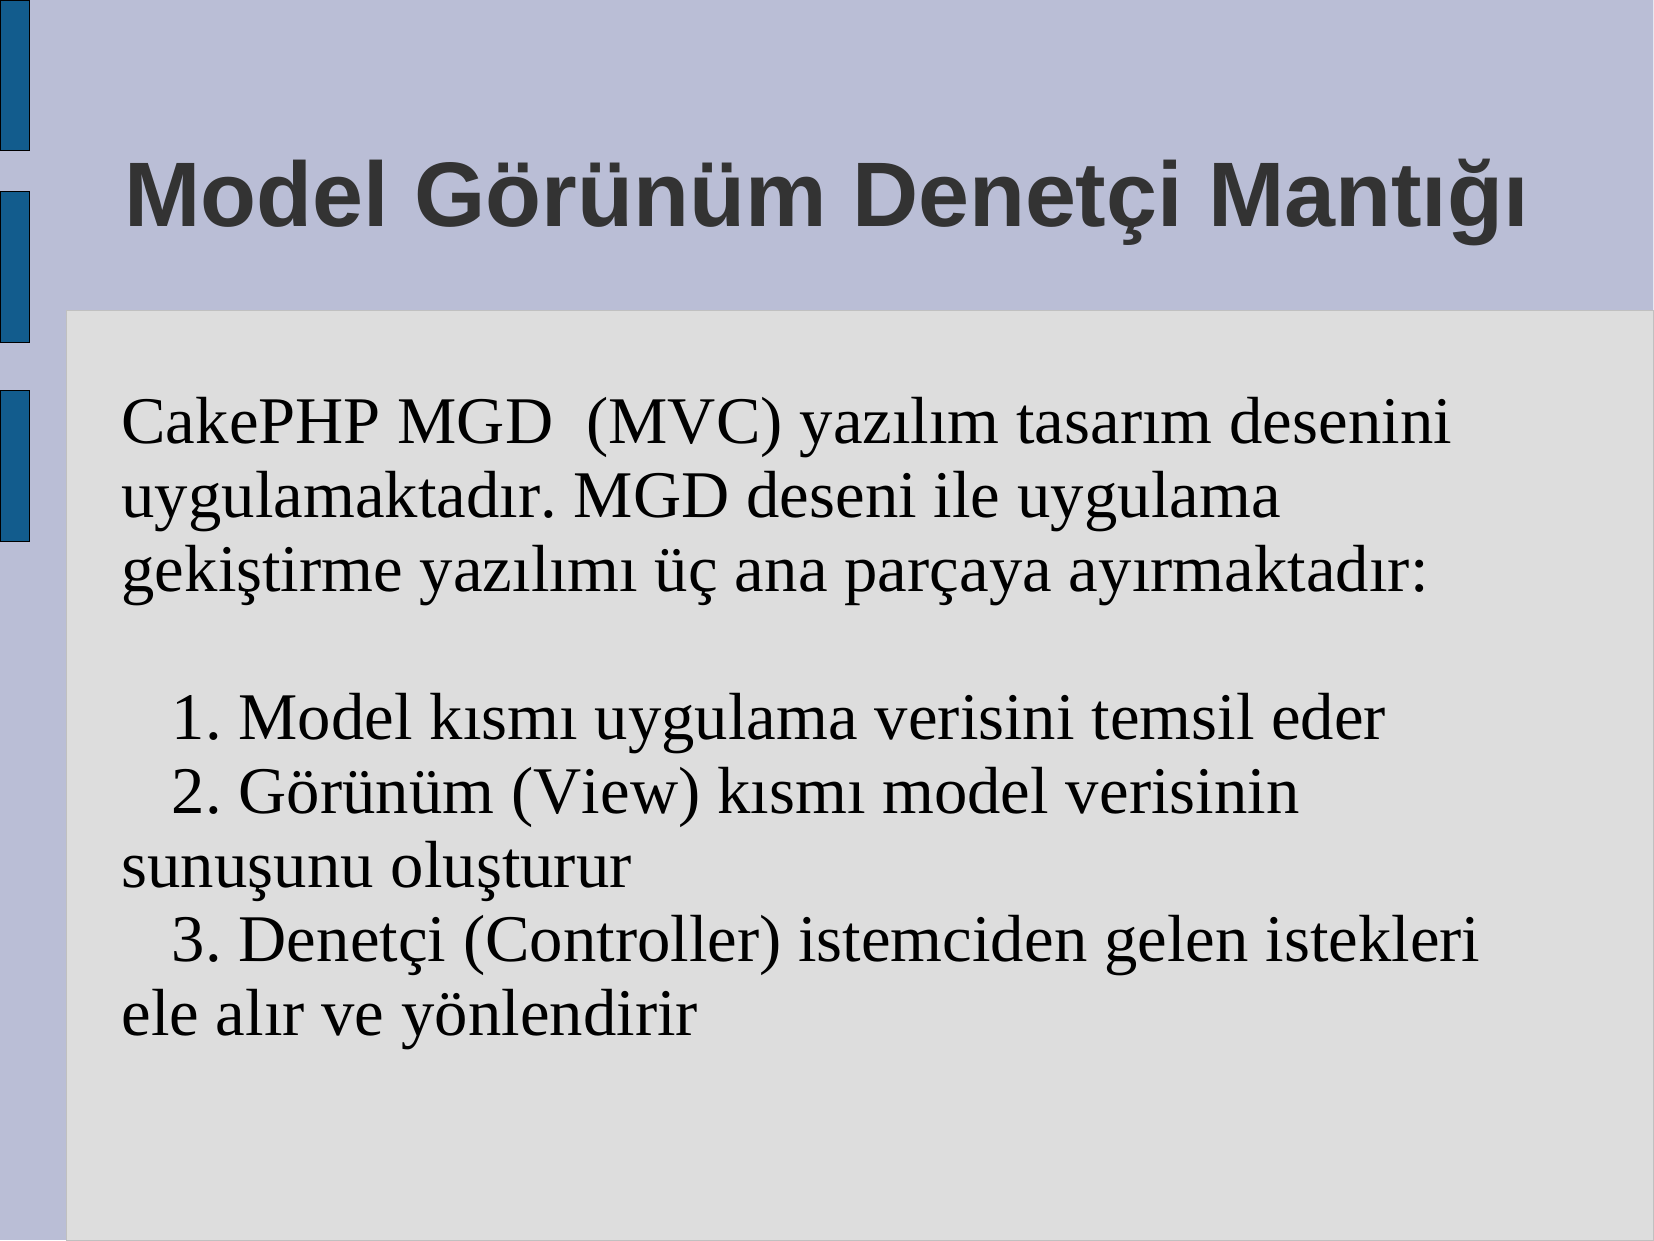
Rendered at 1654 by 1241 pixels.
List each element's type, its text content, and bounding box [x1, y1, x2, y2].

subtitle CakePHP MGD (MVC) yazılım tasarım desenini uygulamaktadır. MGD deseni ile uygulama gekiştirme yazılımı üç ana parçaya ayırmaktadır: 1. Model kısmı uygulama verisini temsil eder 2. Görünüm (View) kısmı model verisinin sunuşunu oluşturur 3. Denetçi (Controller) istemciden gelen istekleri ele alır ve yönlendirir [121, 352, 1534, 1156]
title Model Görünüm Denetçi Mantığı [121, 98, 1534, 291]
